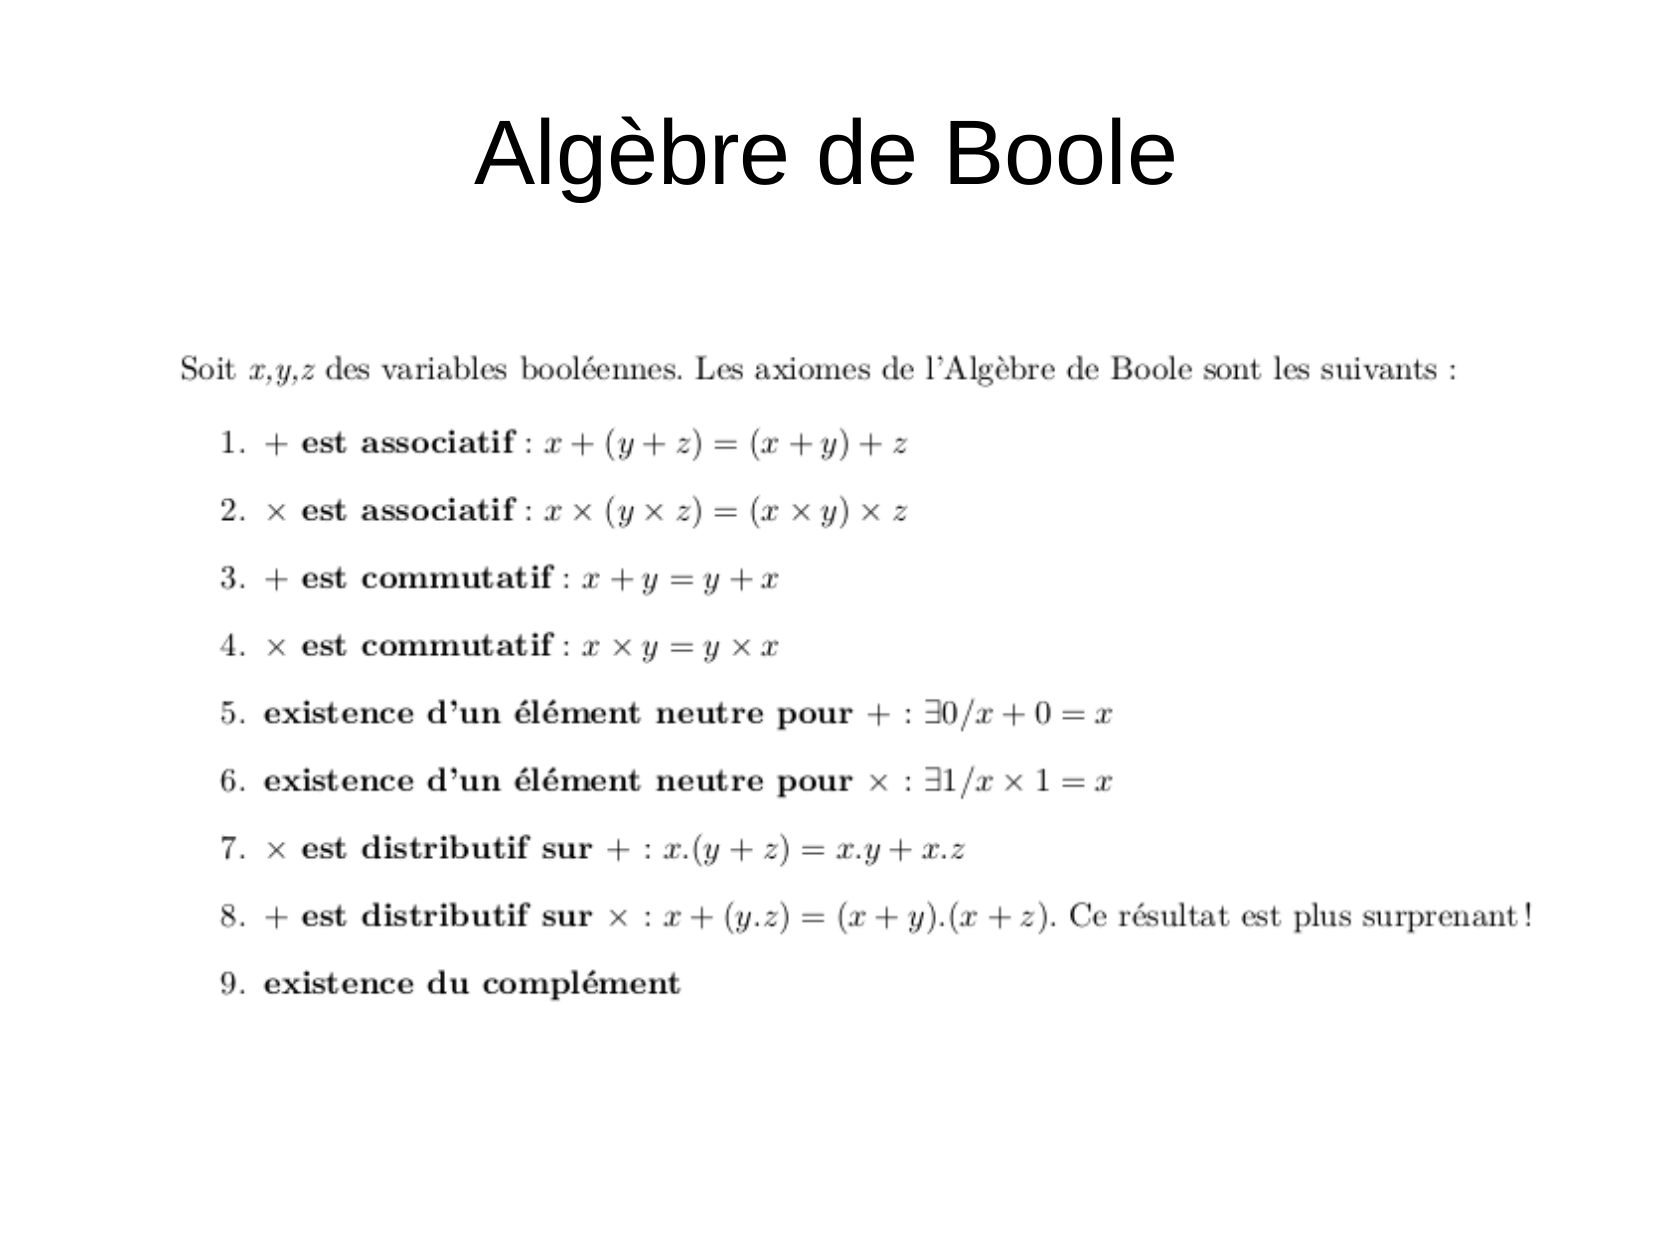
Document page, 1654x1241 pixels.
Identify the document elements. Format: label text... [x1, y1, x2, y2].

title Algèbre de Boole [82, 49, 1571, 257]
picture [131, 330, 1548, 1016]
